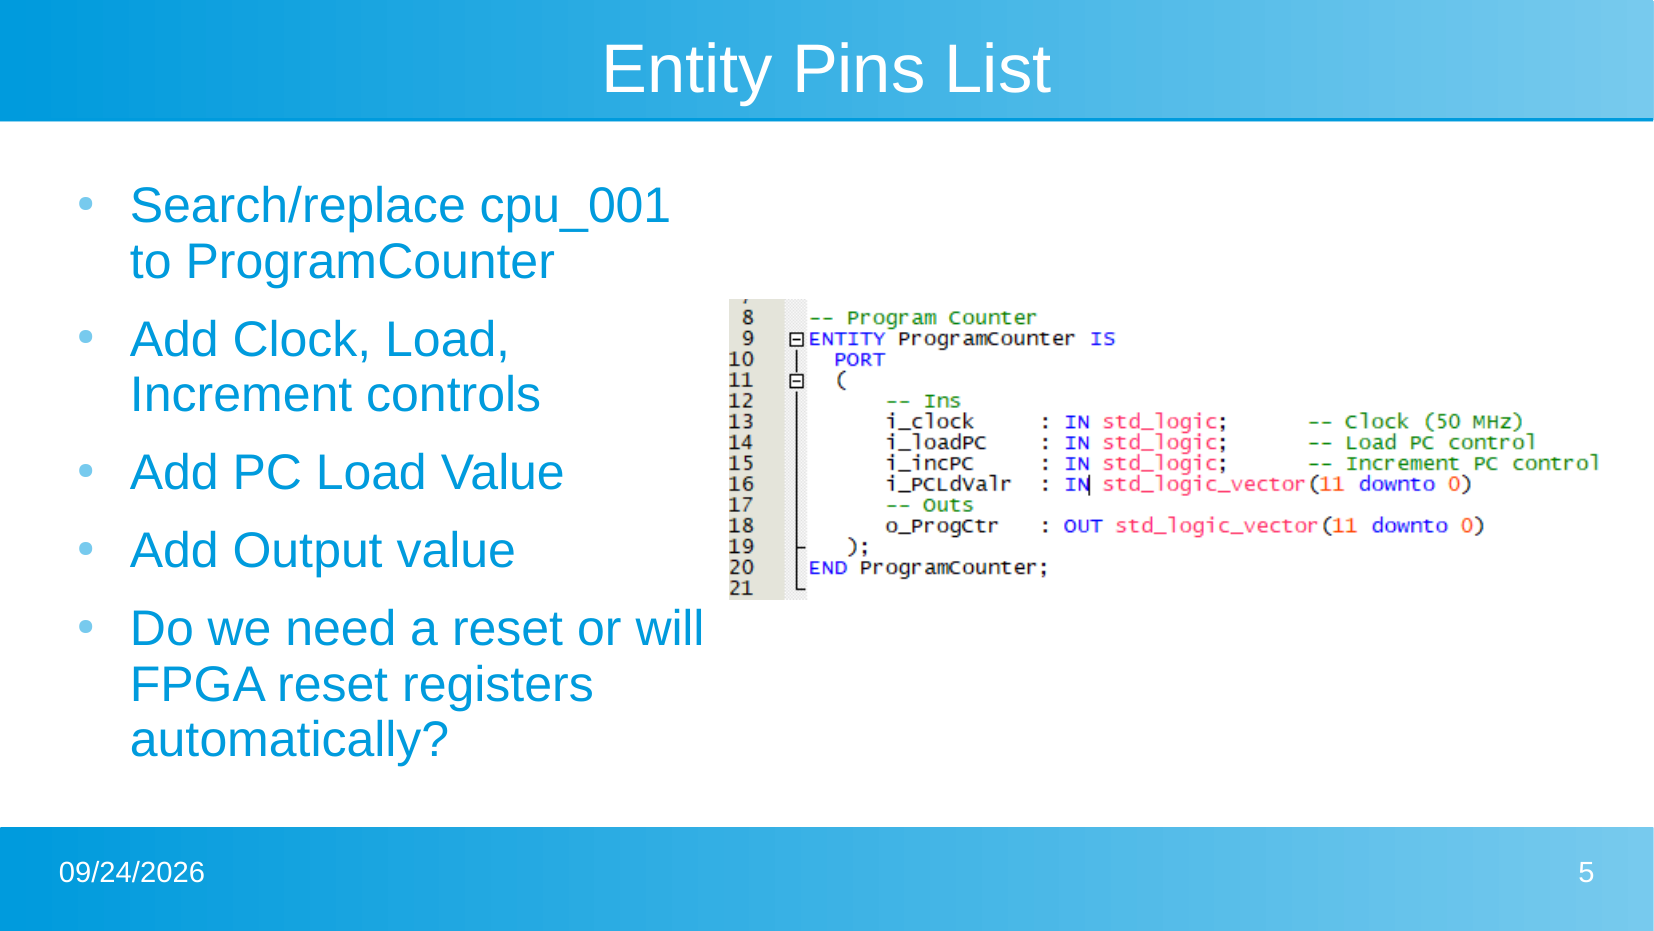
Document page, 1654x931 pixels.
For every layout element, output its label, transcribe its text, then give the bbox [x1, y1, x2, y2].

title Entity Pins List [59, 29, 1595, 108]
list Search/replace cpu_001 to ProgramCounter Add Clock, Load, Increment controls Add PC Load Value Add Output value Do we need a reset or will FPGA reset registers automatically? [59, 177, 713, 768]
picture [729, 299, 1613, 601]
